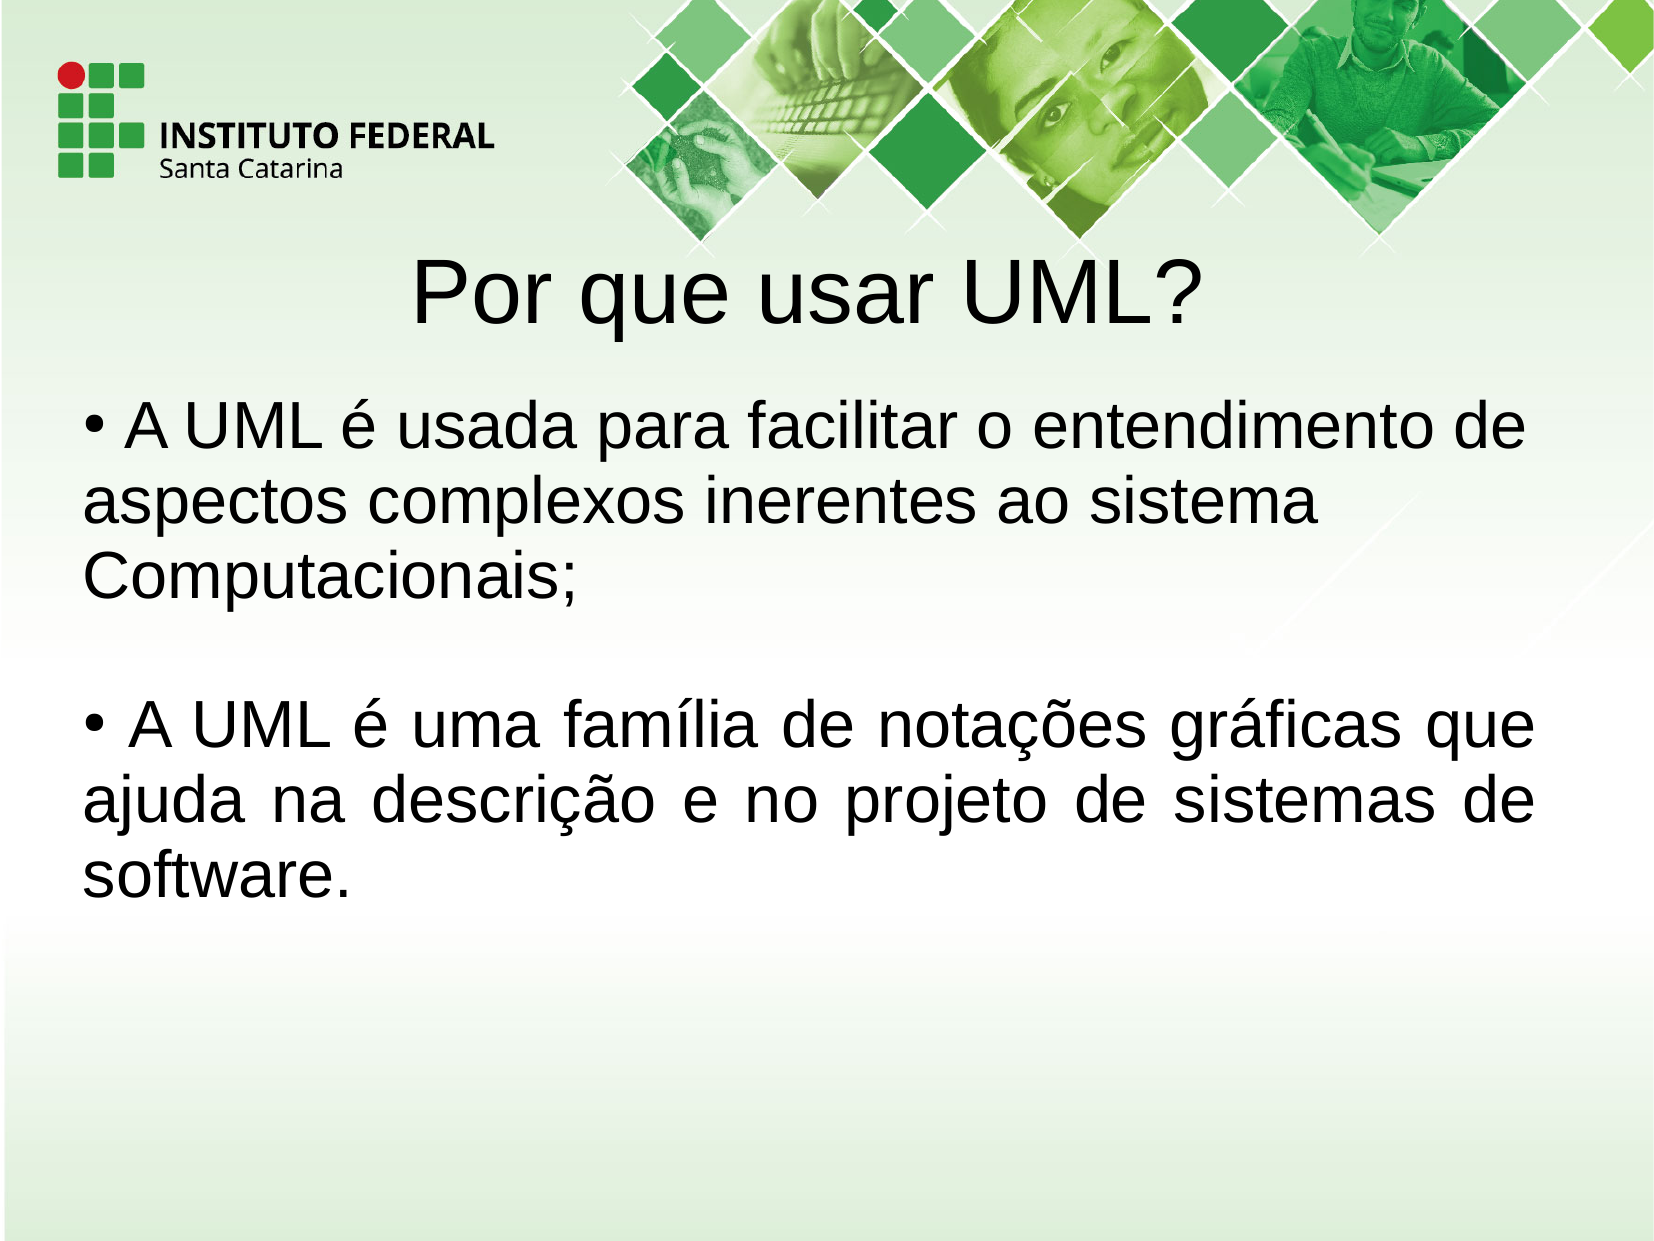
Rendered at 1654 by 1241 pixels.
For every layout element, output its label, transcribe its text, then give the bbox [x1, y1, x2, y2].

subtitle A UML é usada para facilitar o entendimento de aspectos complexos inerentes ao sistema Computacionais; A UML é uma família de notações gráficas que ajuda na descrição e no projeto de sistemas de software. [82, 290, 1538, 1010]
picture [1, 0, 1654, 1241]
title Por que usar UML? [64, 187, 1553, 396]
